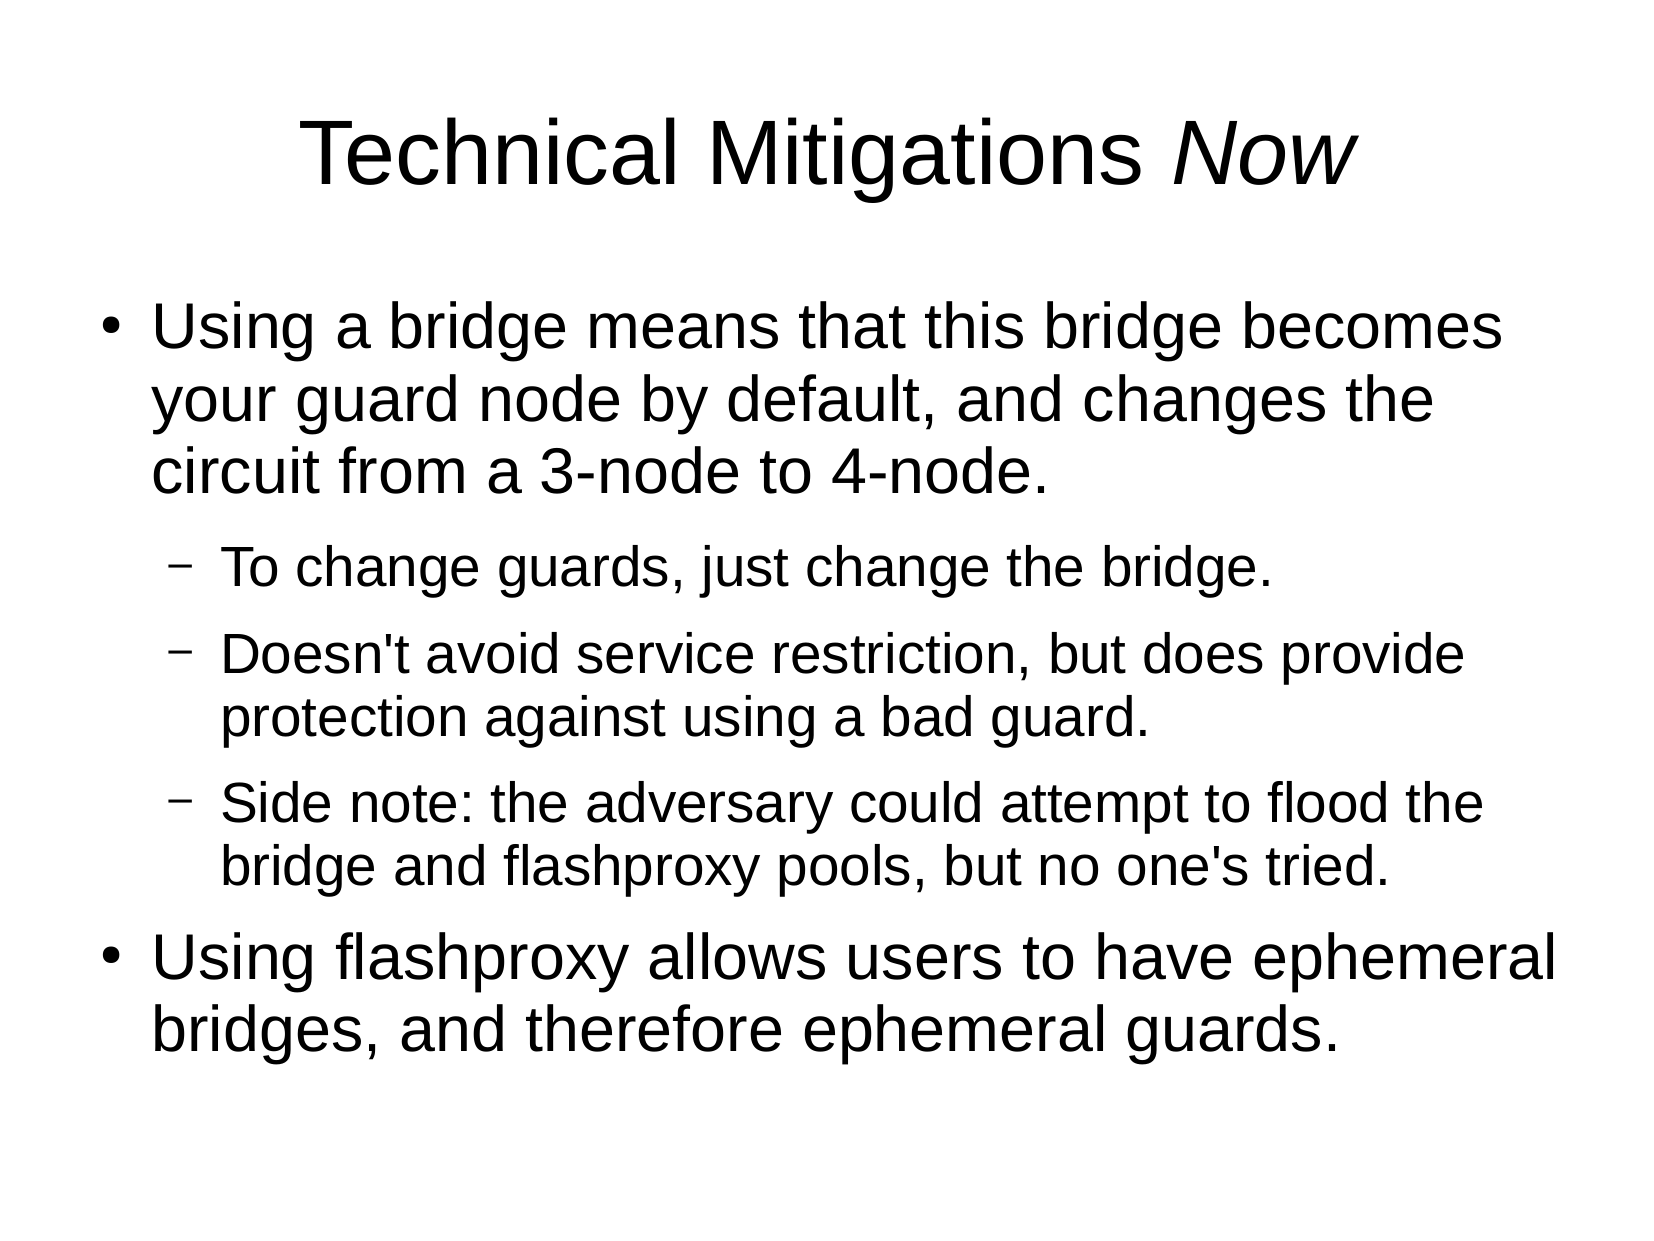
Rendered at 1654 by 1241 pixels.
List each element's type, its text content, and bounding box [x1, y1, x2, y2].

list Using a bridge means that this bridge becomes your guard node by default, and changes the circuit from a 3-node to 4-node. To change guards, just change the bridge. Doesn't avoid service restriction, but does provide protection against using a bad guard. Side note: the adversary could attempt to flood the bridge and flashproxy pools, but no one's tried. Using flashproxy allows users to have ephemeral bridges, and therefore ephemeral guards. [82, 290, 1571, 1096]
title Technical Mitigations Now [82, 49, 1571, 257]
